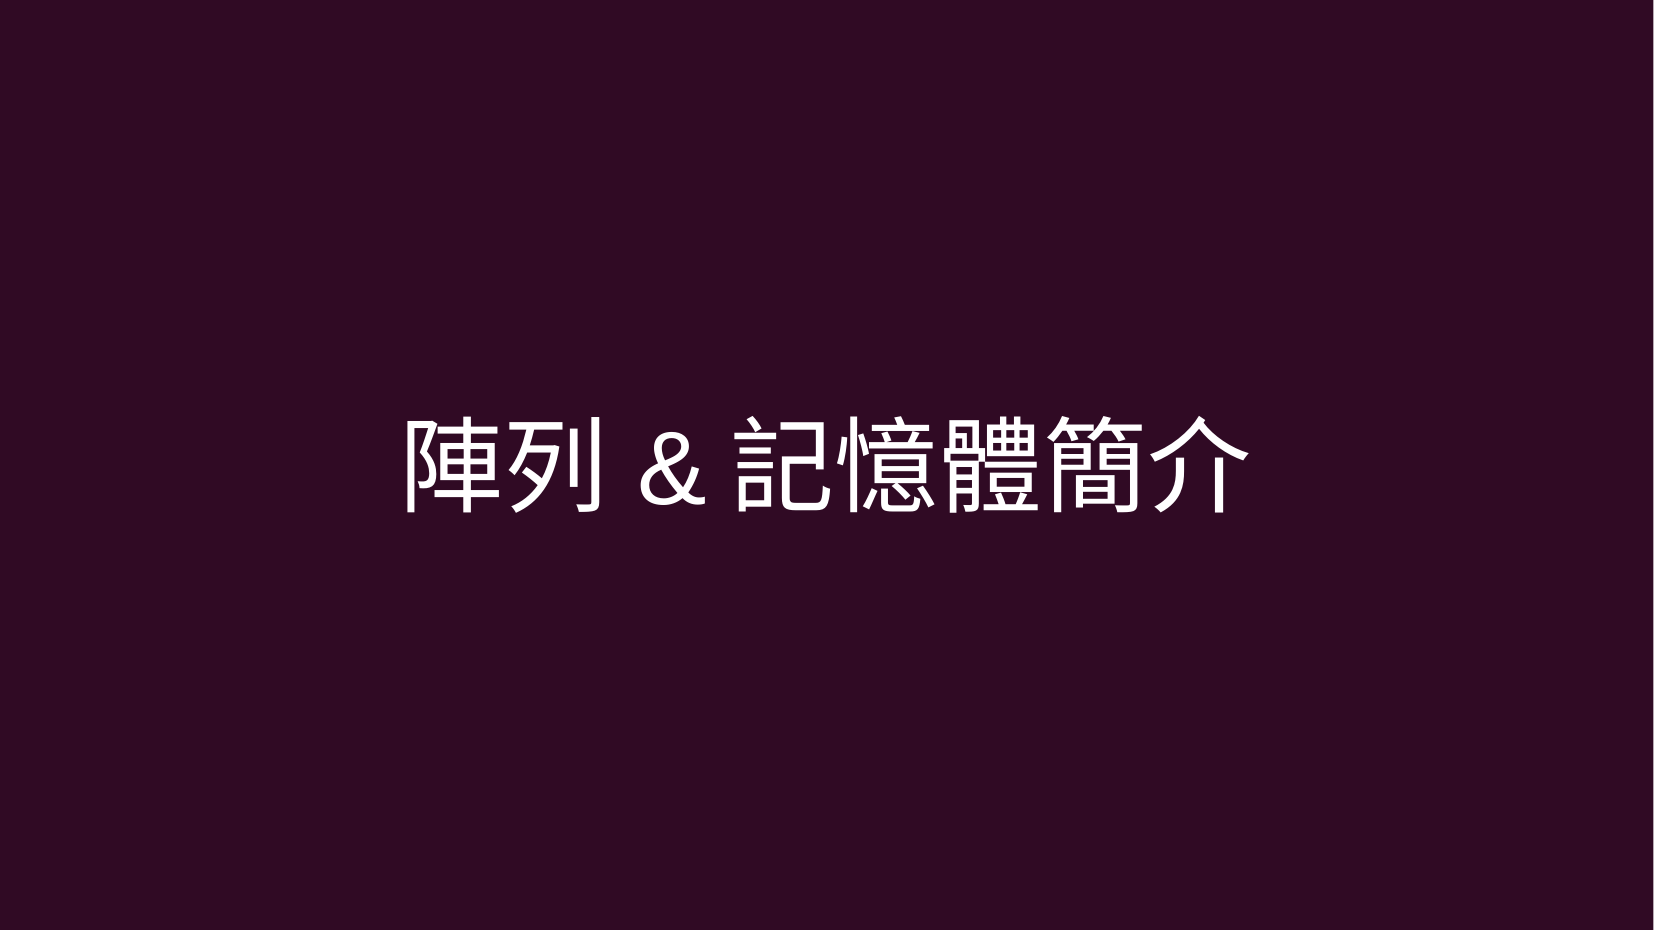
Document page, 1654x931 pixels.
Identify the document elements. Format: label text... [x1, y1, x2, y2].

text_box 陣列&記憶體簡介 [384, 300, 1270, 618]
